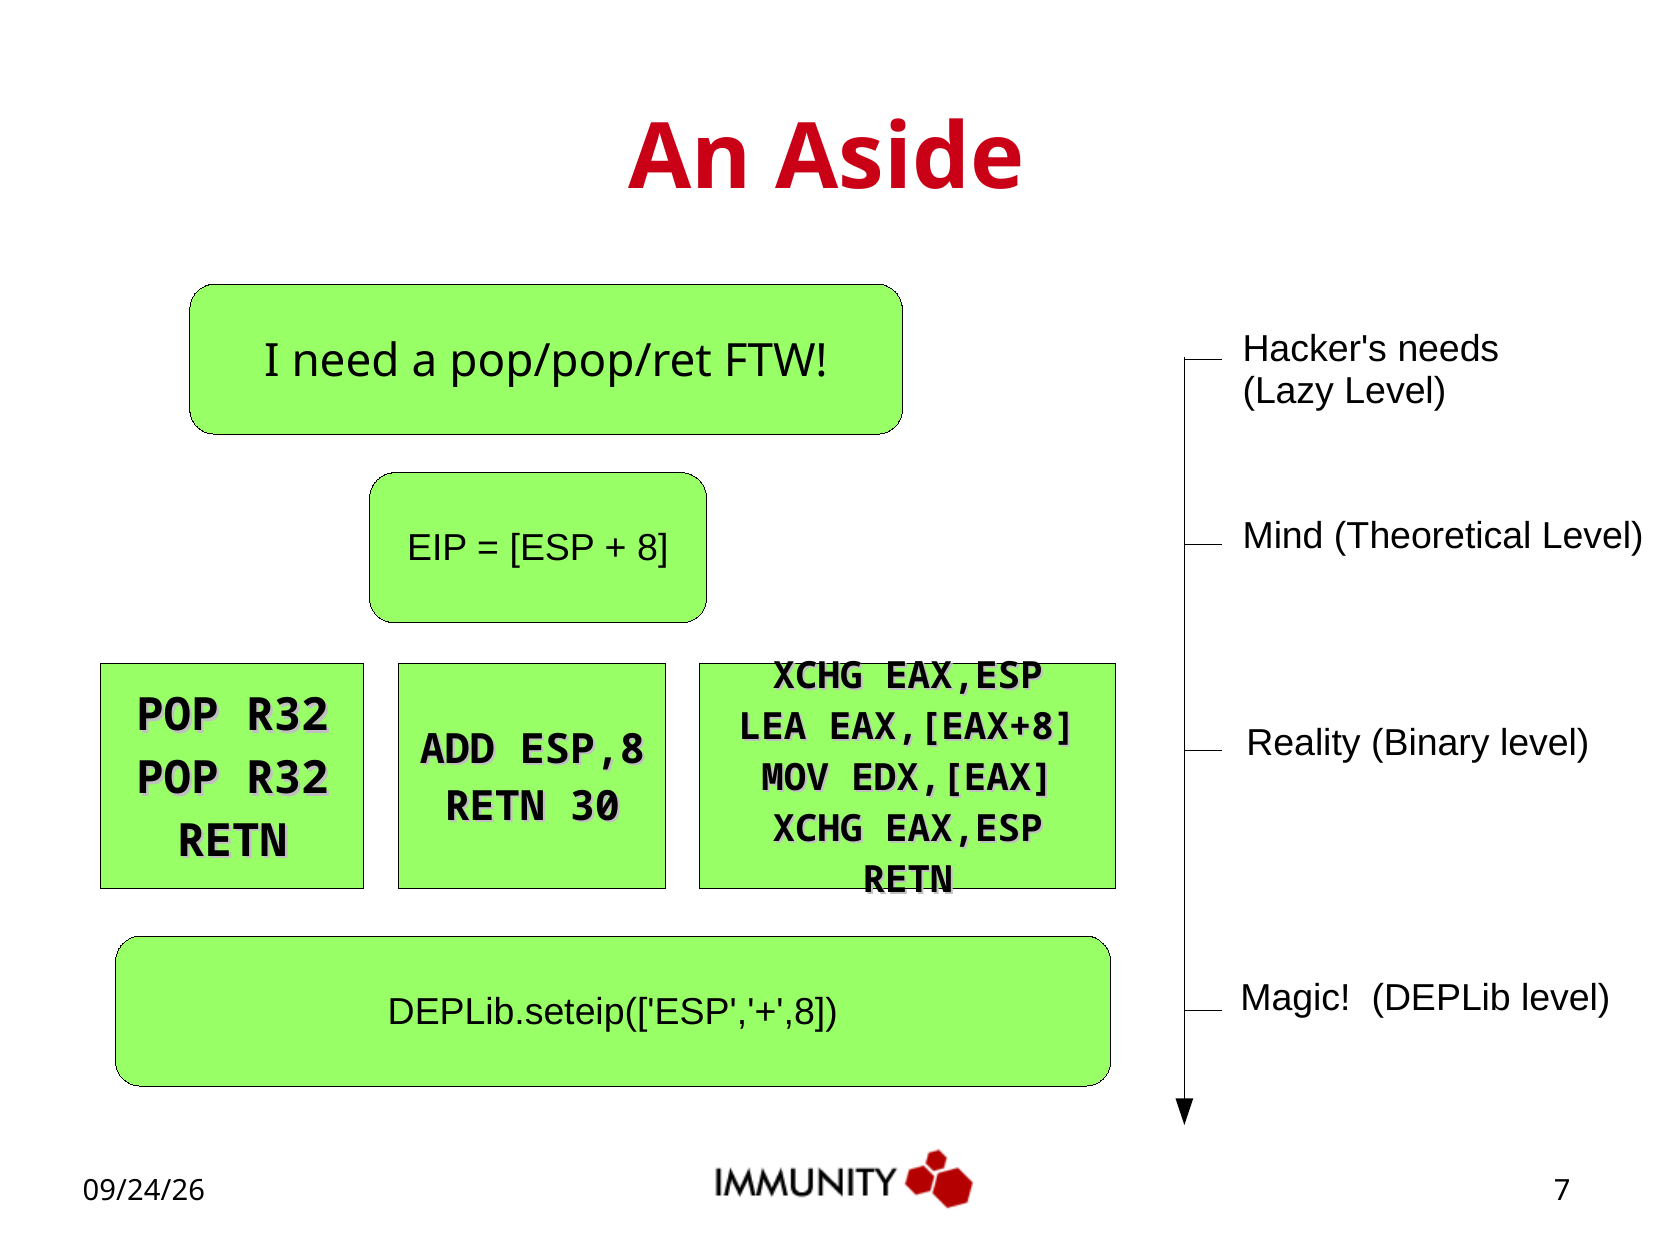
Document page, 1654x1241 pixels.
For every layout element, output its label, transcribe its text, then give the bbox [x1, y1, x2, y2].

text_box POP R32 POP R32 RETN [100, 663, 364, 889]
text_box I need a pop/pop/ret FTW! [189, 284, 903, 435]
text_box ADD ESP,8 RETN 30 [398, 663, 666, 889]
text_box DEPLib.seteip(['ESP','+',8]) [115, 936, 1111, 1087]
picture [694, 1130, 984, 1235]
text_box Mind (Theoretical Level) [1227, 506, 1654, 578]
text_box Magic! (DEPLib level) [1225, 969, 1625, 1040]
text_box XCHG EAX,ESP LEA EAX,[EAX+8] MOV EDX,[EAX] XCHG EAX,ESP RETN [699, 663, 1116, 889]
text_box Hacker's needs (Lazy Level) [1227, 319, 1566, 447]
text_box EIP = [ESP + 8] [369, 472, 707, 623]
title An Aside [82, 56, 1571, 250]
text_box Reality (Binary level) [1231, 714, 1605, 786]
